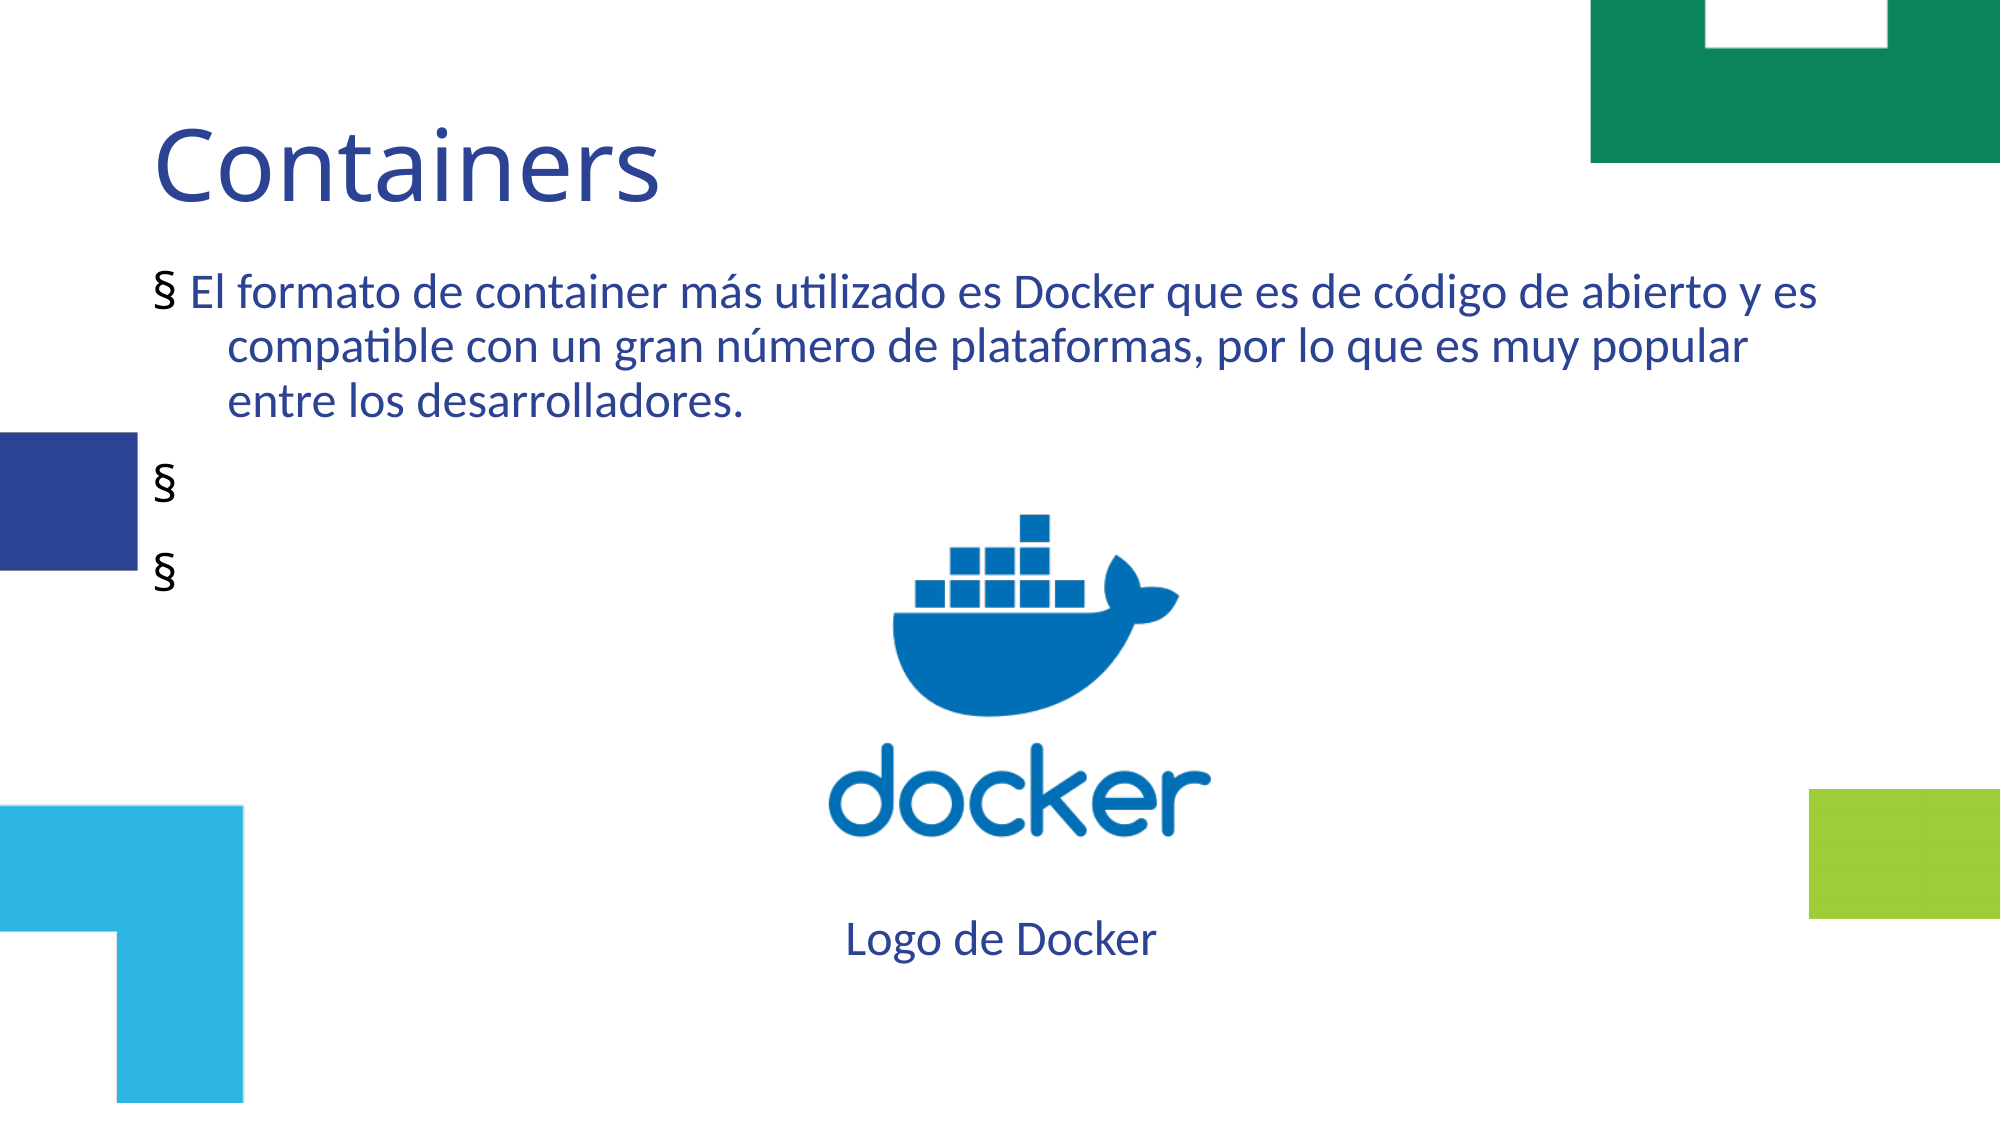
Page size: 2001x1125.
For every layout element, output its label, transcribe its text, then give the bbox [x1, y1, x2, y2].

title Containers [137, 59, 1863, 258]
list El formato de container más utilizado es Docker que es de código de abierto y es compatible con un gran número de plataformas, por lo que es muy popular entre los desarrolladores. [137, 258, 1863, 973]
text_box Logo de Docker [830, 904, 1208, 999]
picture [720, 378, 1320, 973]
